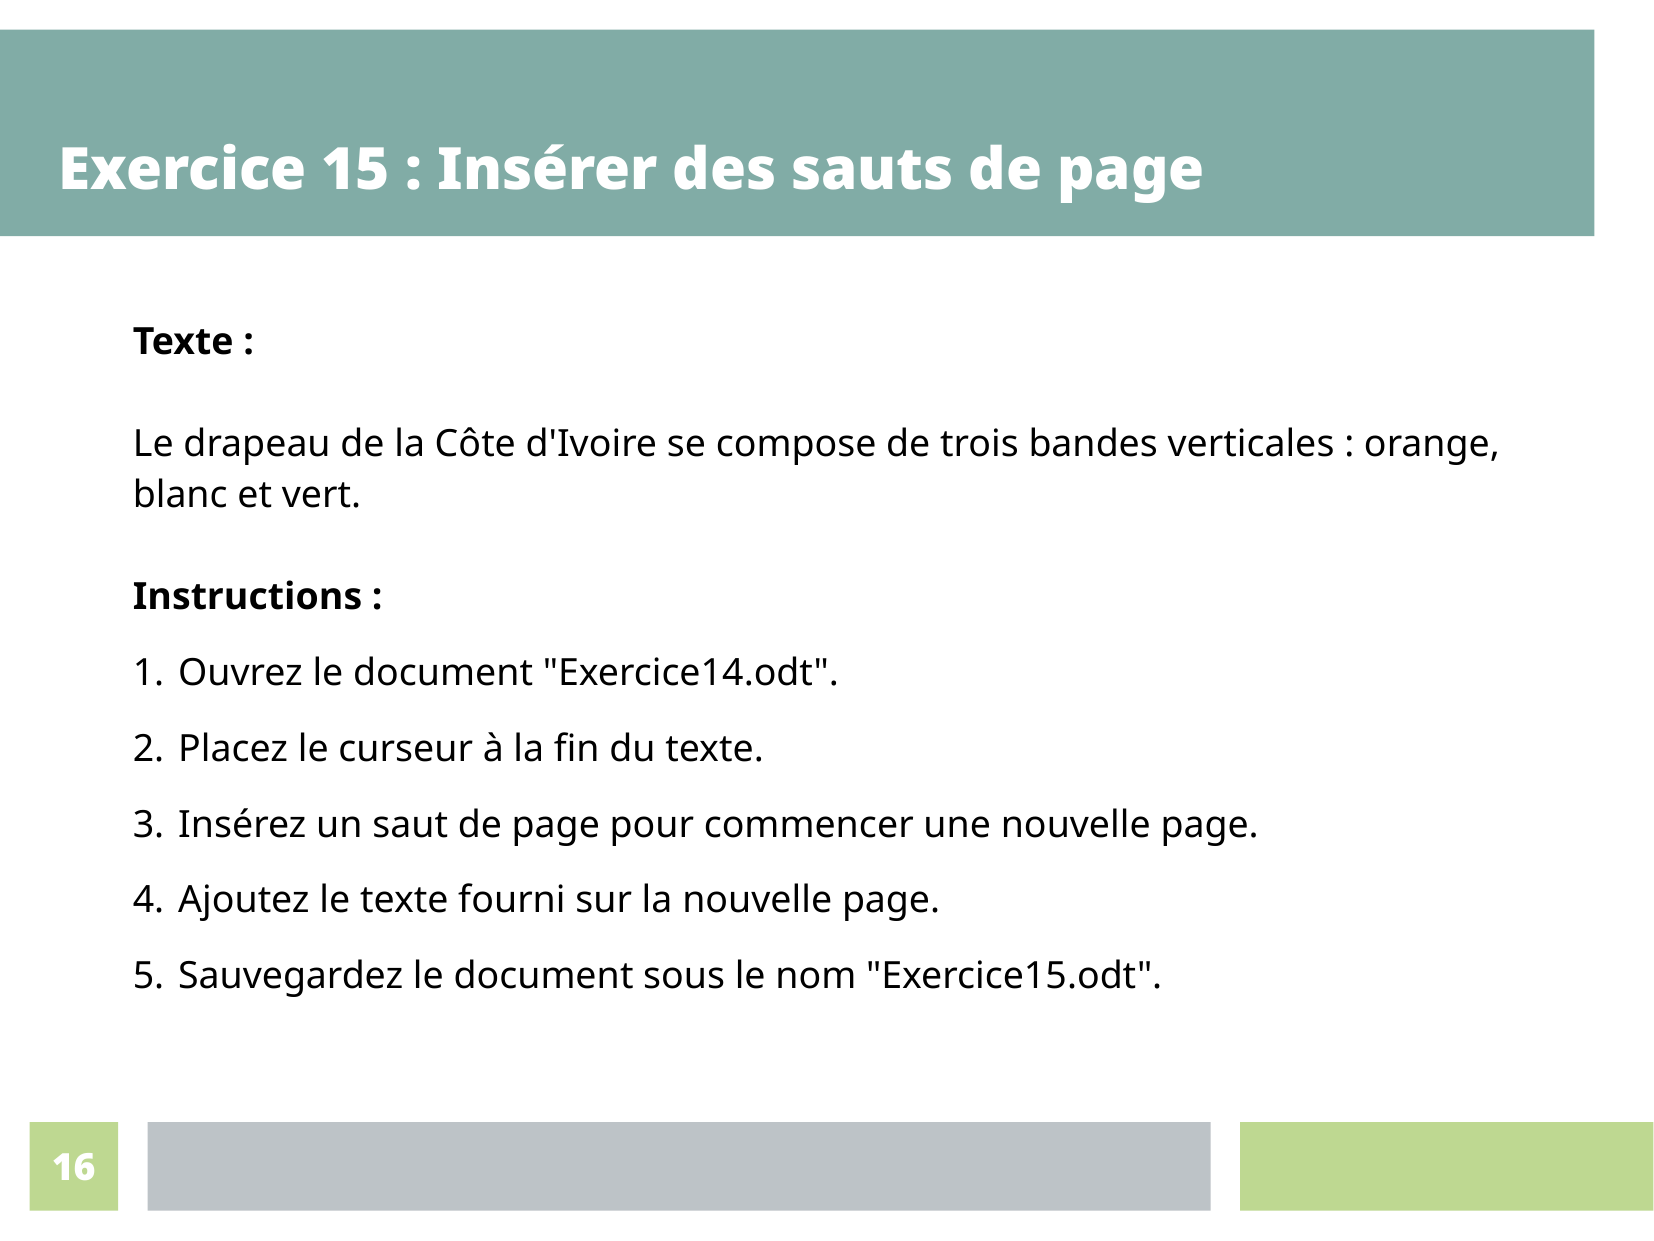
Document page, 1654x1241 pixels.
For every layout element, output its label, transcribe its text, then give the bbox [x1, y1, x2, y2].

title Exercice 15 : Insérer des sauts de page [59, 59, 1595, 207]
text_box Texte : Le drapeau de la Côte d'Ivoire se compose de trois bandes verticales : orange, blanc et vert. Instructions : Ouvrez le document "Exercice14.odt". Placez le curseur à la fin du texte. Insérez un saut de page pour commencer une nouvelle page. Ajoutez le texte fourni sur la nouvelle page. Sauvegardez le document sous le nom "Exercice15.odt". [118, 307, 1536, 1061]
